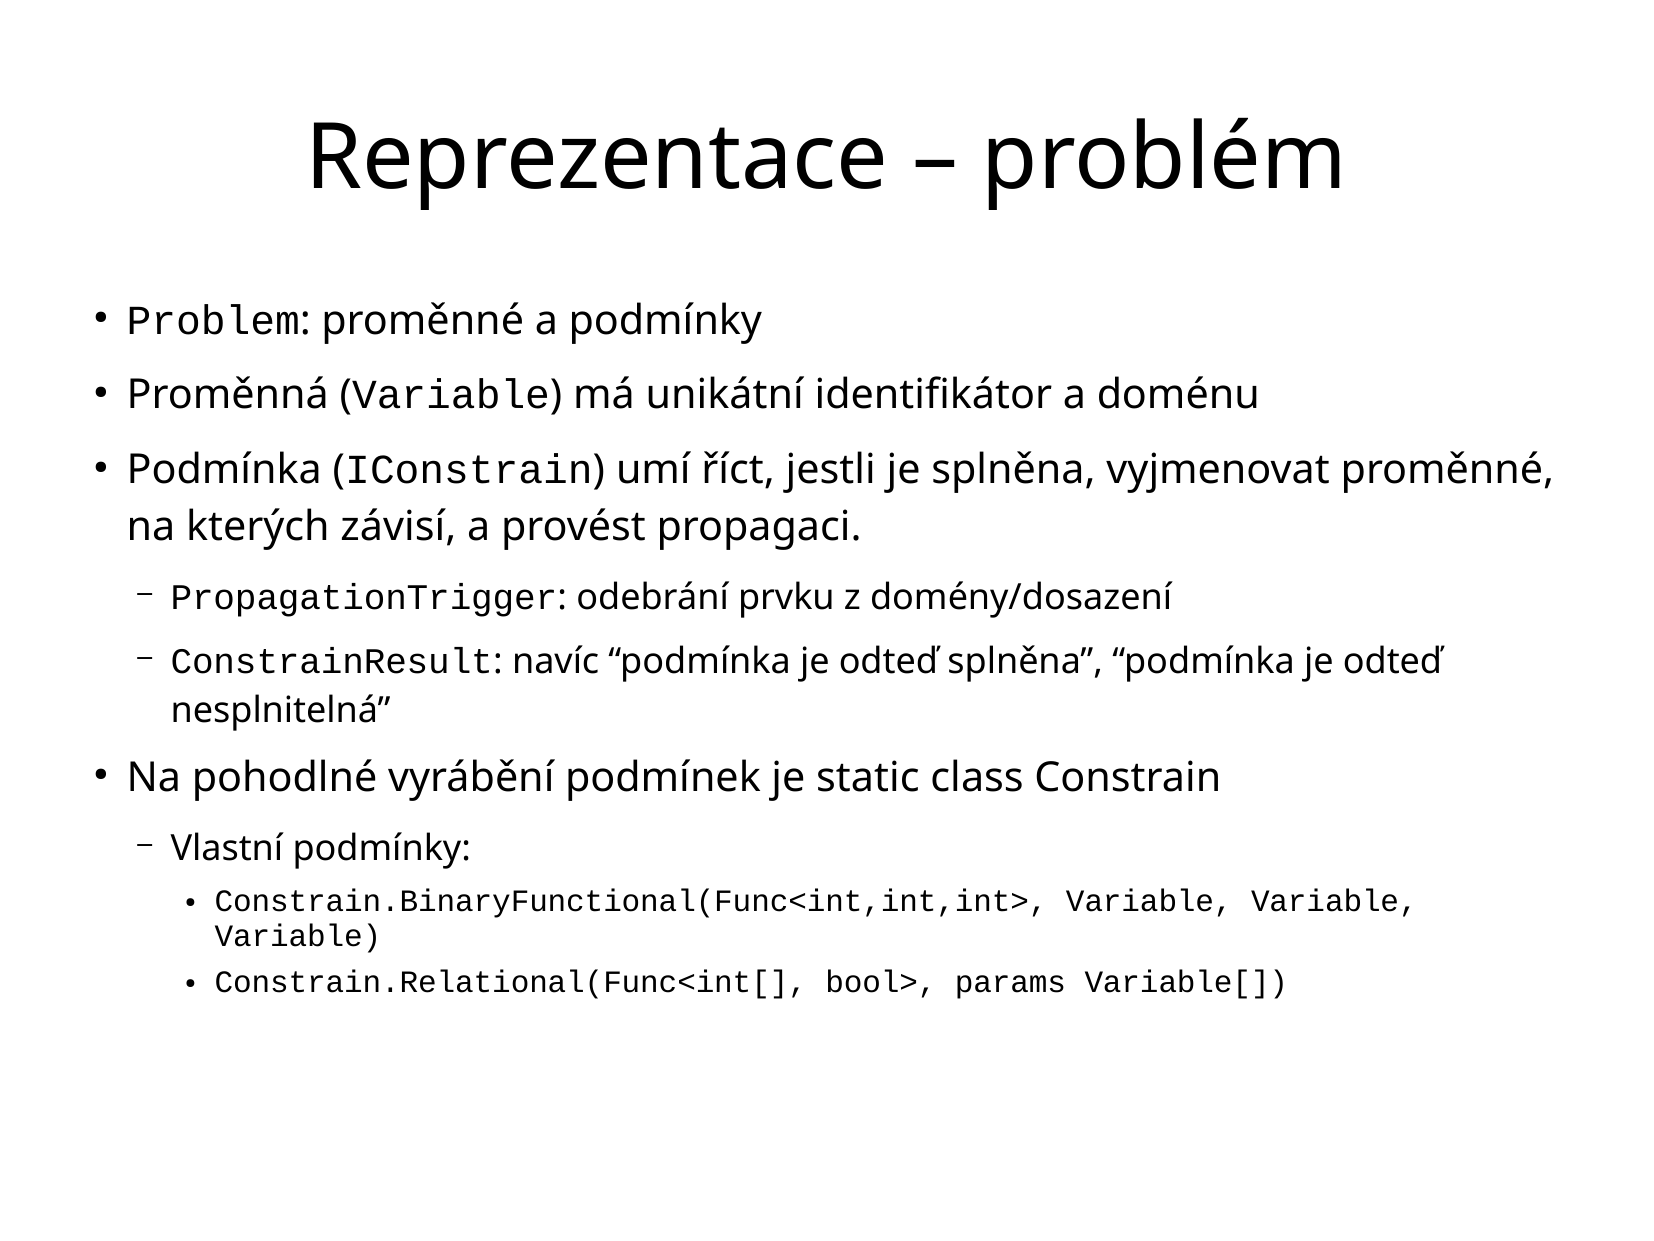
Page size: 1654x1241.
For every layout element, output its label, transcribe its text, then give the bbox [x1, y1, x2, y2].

title Reprezentace – problém [82, 49, 1571, 257]
list Problem: proměnné a podmínky Proměnná (Variable) má unikátní identifikátor a doménu Podmínka (IConstrain) umí říct, jestli je splněna, vyjmenovat proměnné, na kterých závisí, a provést propagaci. PropagationTrigger: odebrání prvku z domény/dosazení ConstrainResult: navíc “podmínka je odteď splněna”, “podmínka je odteď nesplnitelná” Na pohodlné vyrábění podmínek je static class Constrain Vlastní podmínky: Constrain.BinaryFunctional(Func<int,int,int>, Variable, Variable, Variable) Constrain.Relational(Func<int[], bool>, params Variable[]) [82, 290, 1571, 1010]
